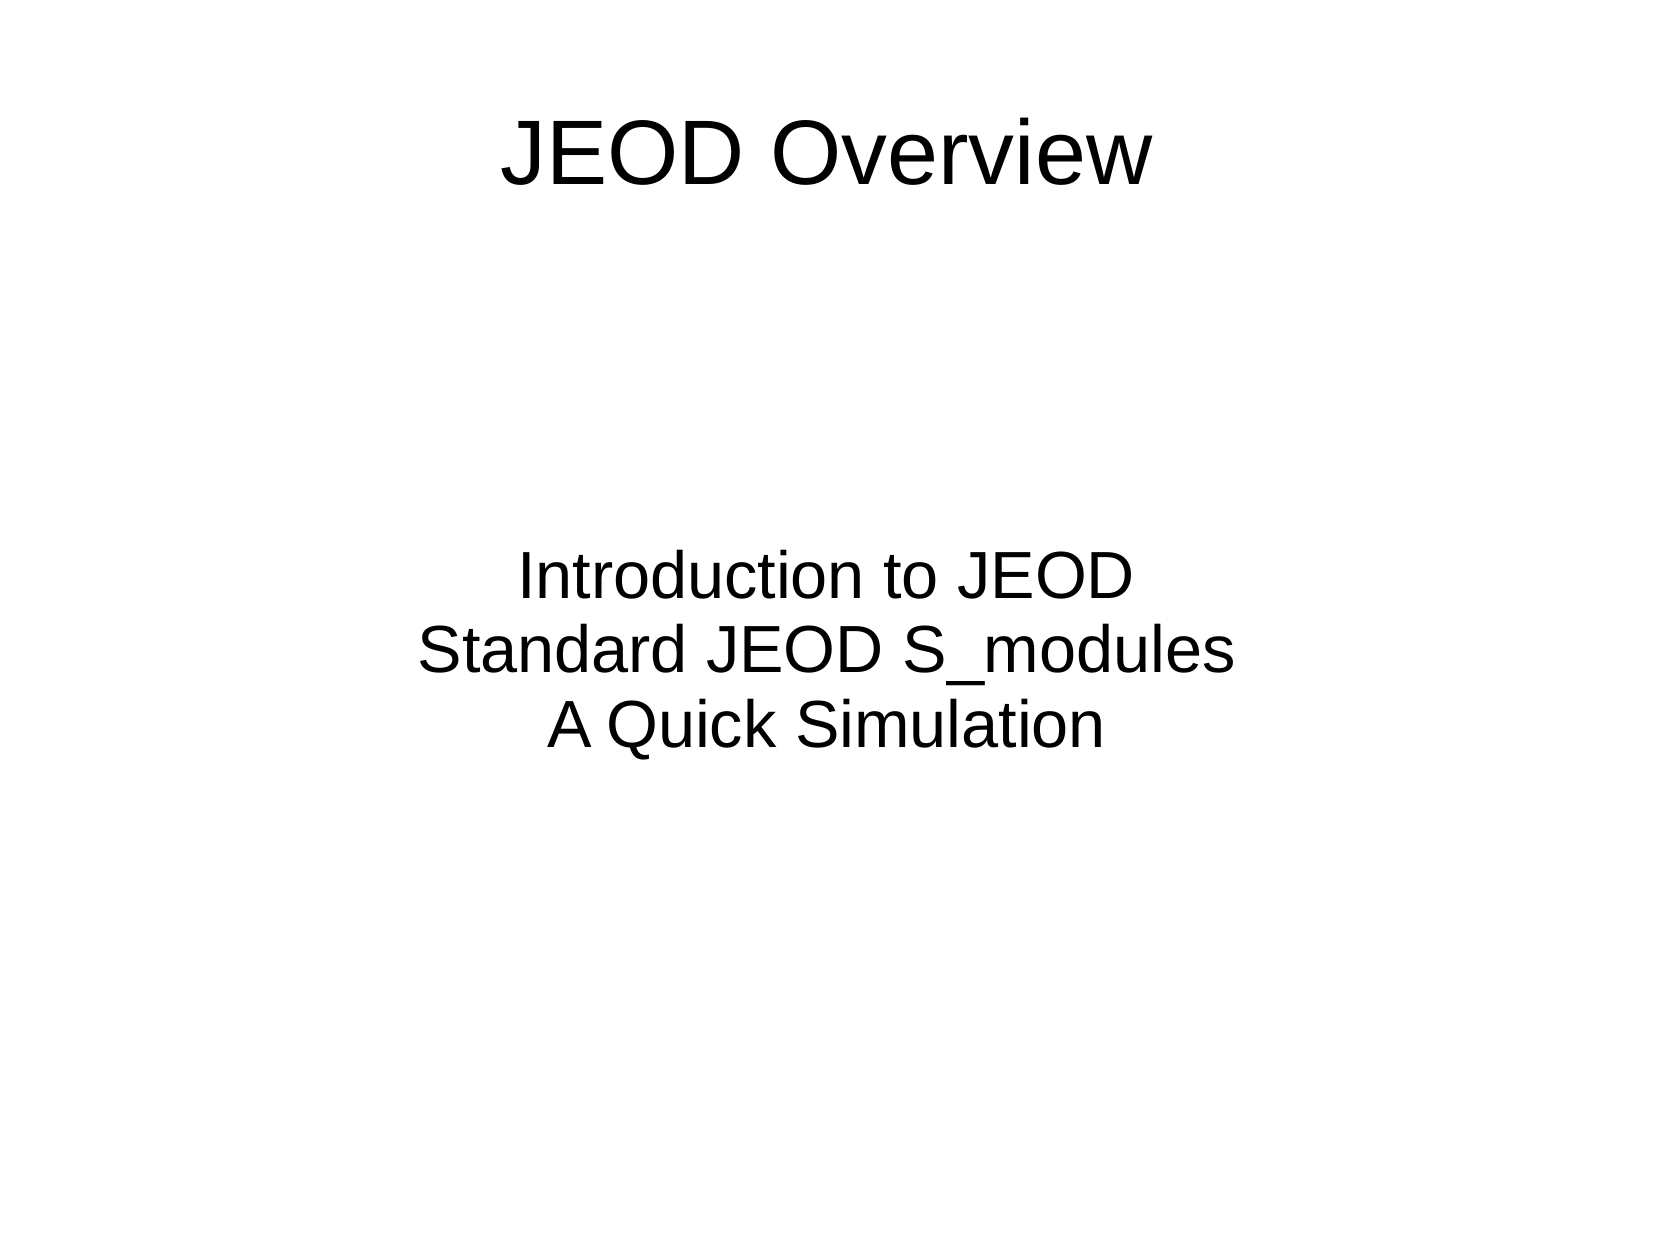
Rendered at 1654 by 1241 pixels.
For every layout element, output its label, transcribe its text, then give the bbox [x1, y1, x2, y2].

title JEOD Overview [82, 49, 1571, 257]
subtitle Introduction to JEOD Standard JEOD S_modules A Quick Simulation [82, 290, 1571, 1010]
